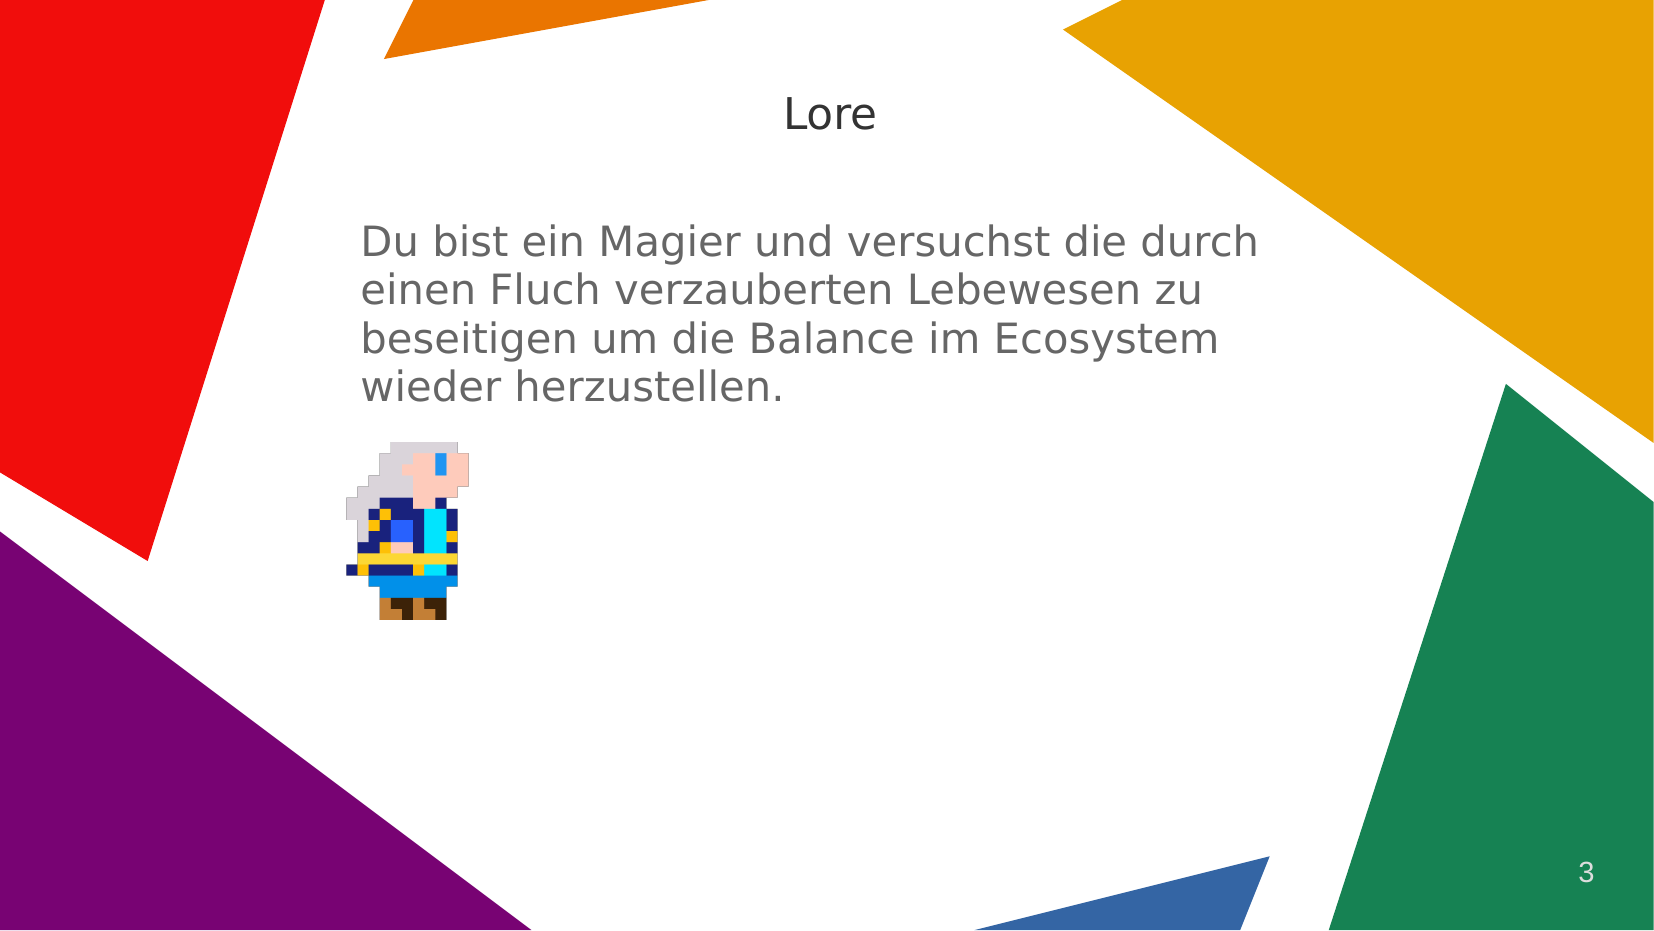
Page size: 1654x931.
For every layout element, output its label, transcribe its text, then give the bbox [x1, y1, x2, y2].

list Du bist ein Magier und versuchst die durch einen Fluch verzauberten Lebewesen zu beseitigen um die Balance im Ecosystem wieder herzustellen. [289, 217, 1372, 817]
picture [324, 442, 502, 620]
title Lore [289, 37, 1372, 193]
